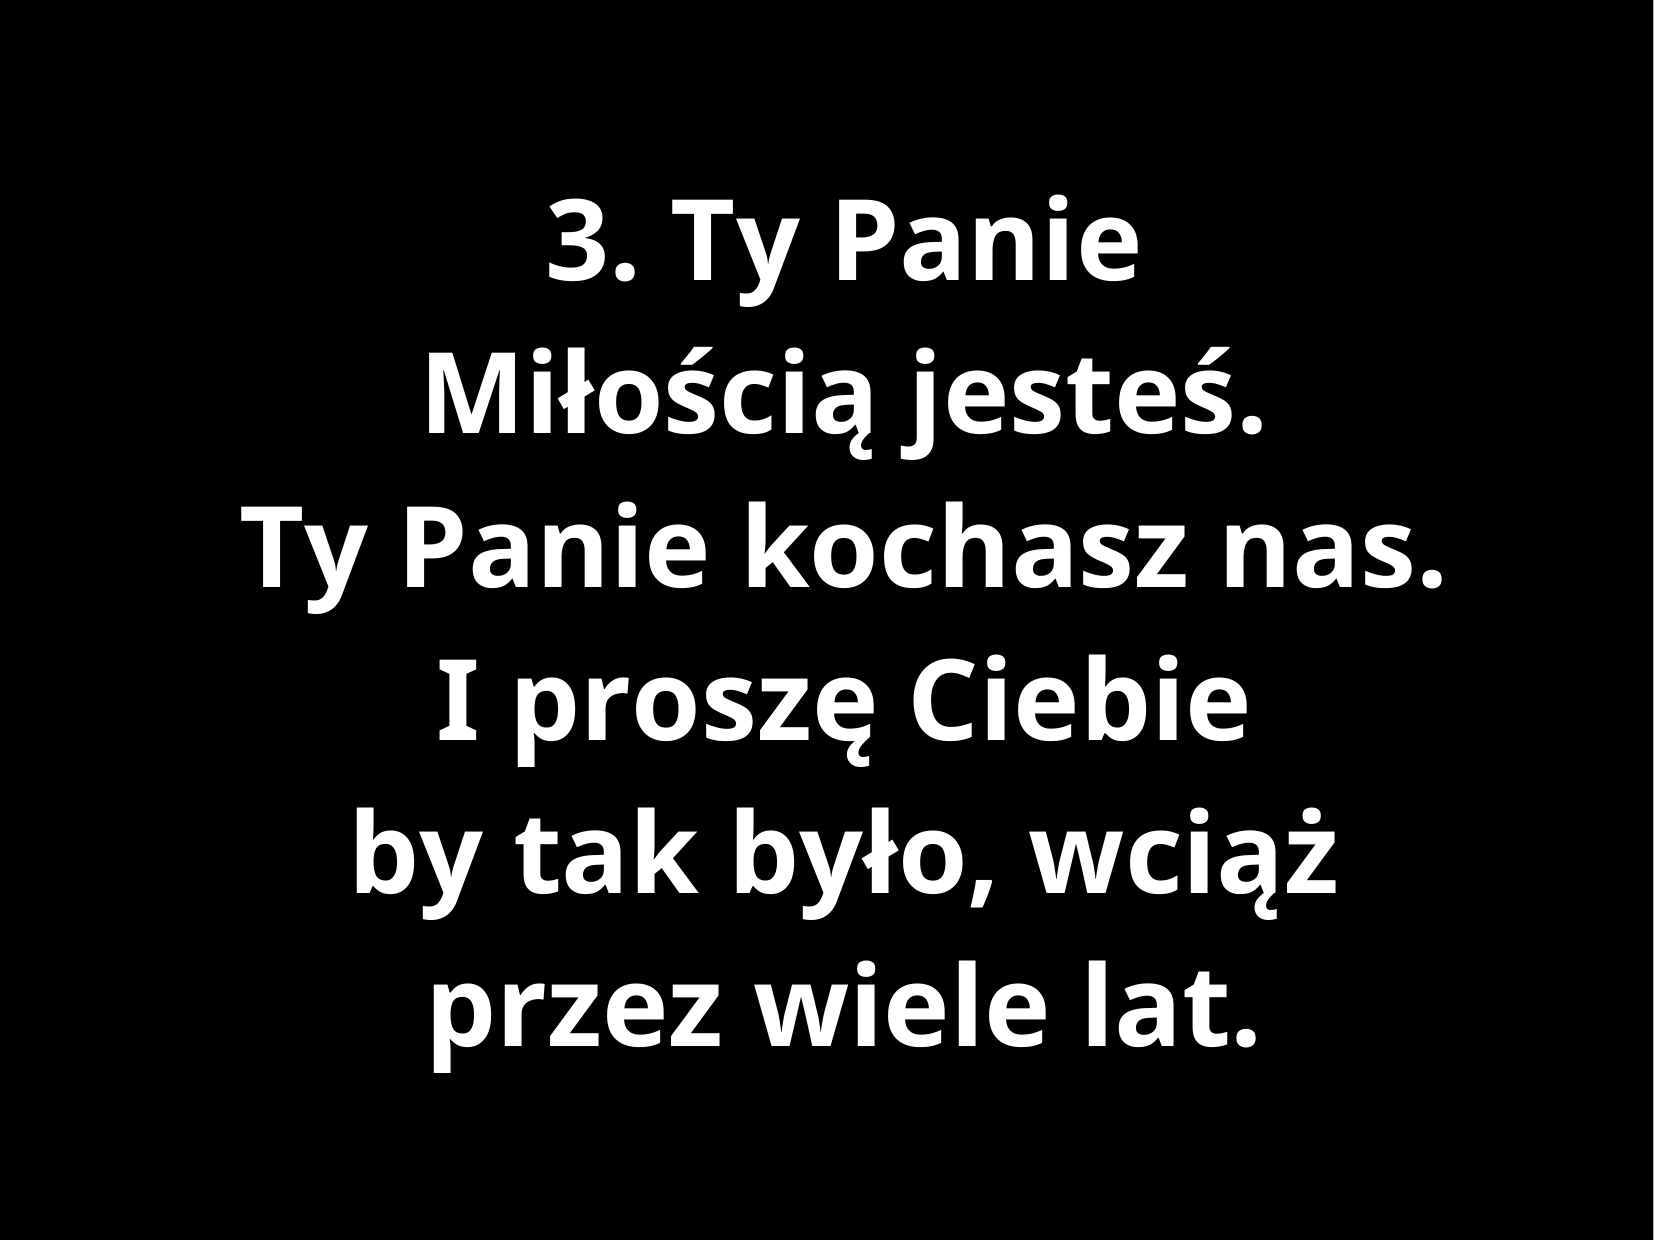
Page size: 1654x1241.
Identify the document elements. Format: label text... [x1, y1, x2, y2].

subtitle 3. Ty Panie Miłością jesteś. Ty Panie kochasz nas. I proszę Ciebie by tak było, wciąż przez wiele lat. [0, 0, 1654, 1241]
